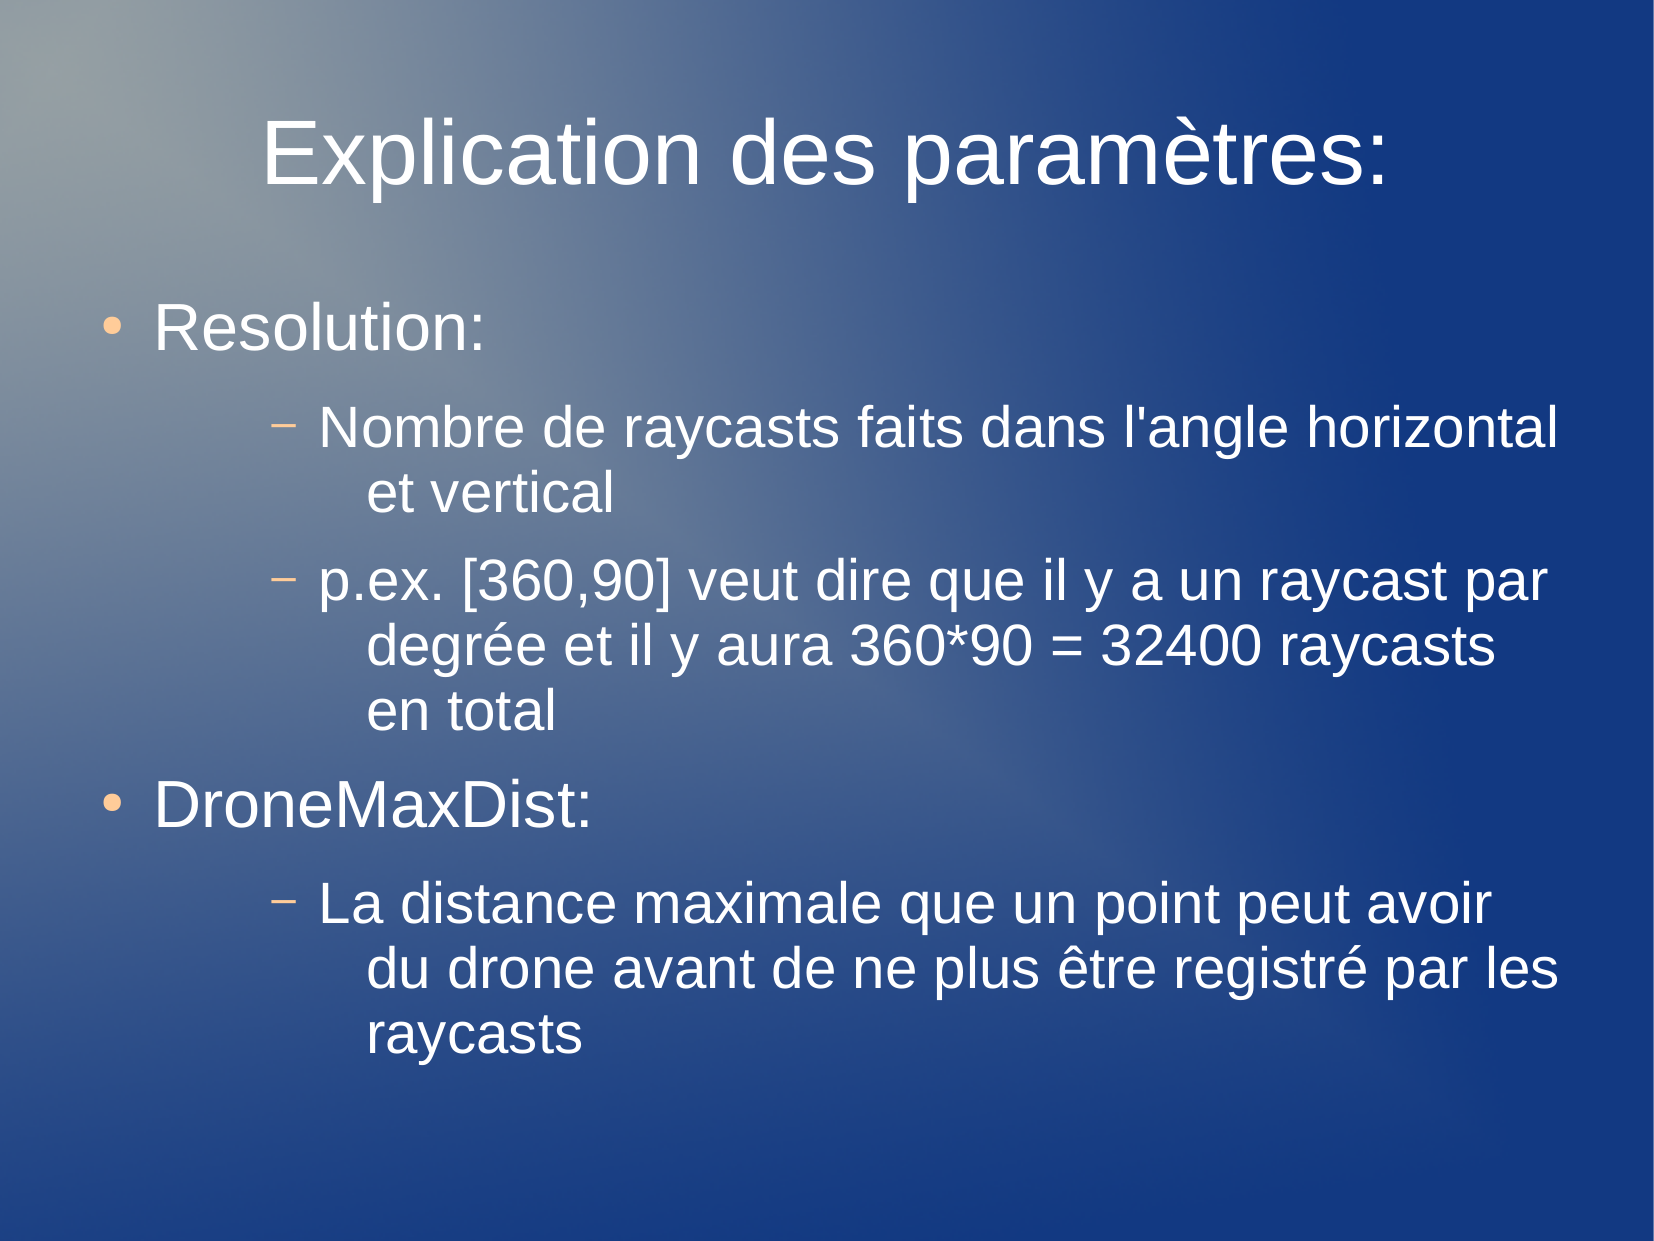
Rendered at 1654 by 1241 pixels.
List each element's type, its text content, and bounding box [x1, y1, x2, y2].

title Explication des paramètres: [82, 49, 1571, 257]
list Resolution: Nombre de raycasts faits dans l'angle horizontal et vertical p.ex. [360,90] veut dire que il y a un raycast par degrée et il y aura 360*90 = 32400 raycasts en total DroneMaxDist: La distance maximale que un point peut avoir du drone avant de ne plus être registré par les raycasts [82, 290, 1571, 1109]
picture [0, 0, 1654, 1241]
